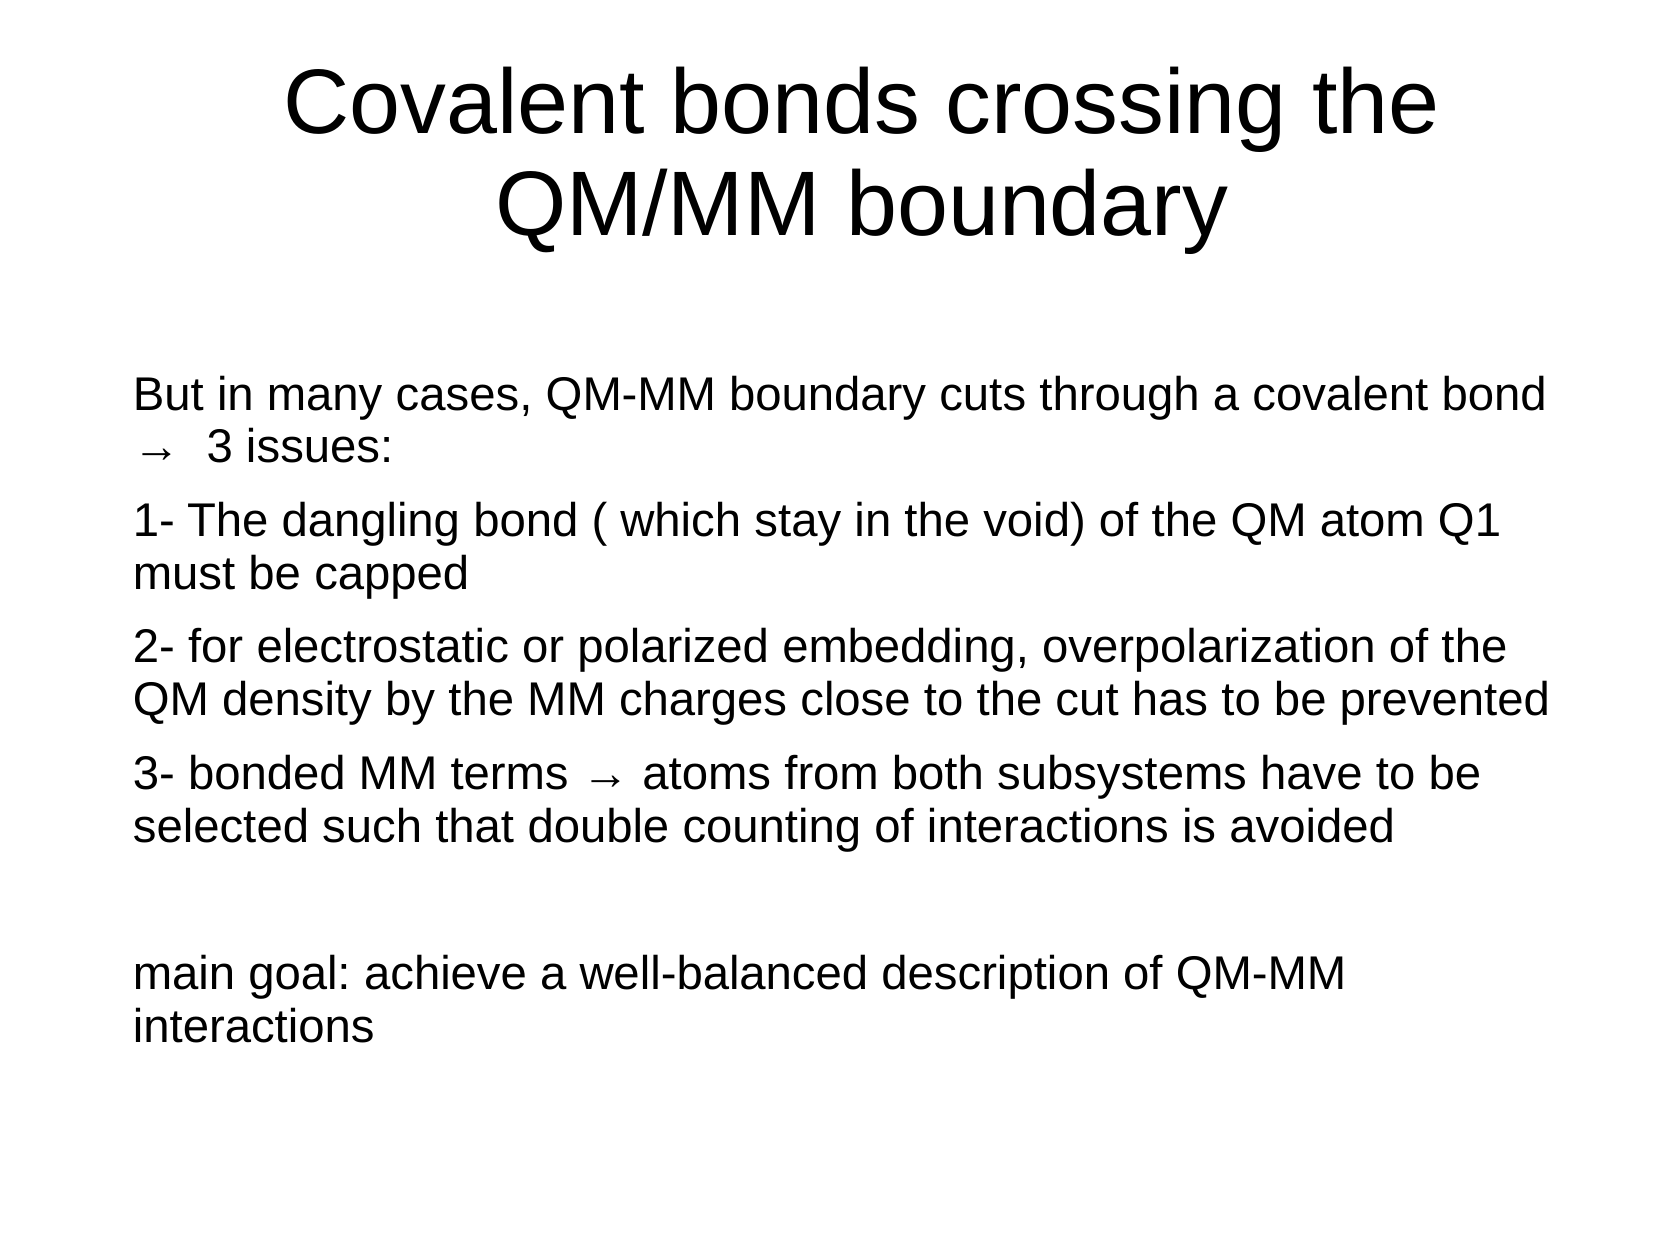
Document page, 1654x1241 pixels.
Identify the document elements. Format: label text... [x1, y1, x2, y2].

title Covalent bonds crossing the QM/MM boundary [82, 49, 1571, 257]
list But in many cases, QM-MM boundary cuts through a covalent bond → 3 issues: 1- The dangling bond ( which stay in the void) of the QM atom Q1 must be capped 2- for electrostatic or polarized embedding, overpolarization of the QM density by the MM charges close to the cut has to be prevented 3- bonded MM terms → atoms from both subsystems have to be selected such that double counting of interactions is avoided main goal: achieve a well-balanced description of QM-MM interactions [82, 367, 1571, 1087]
